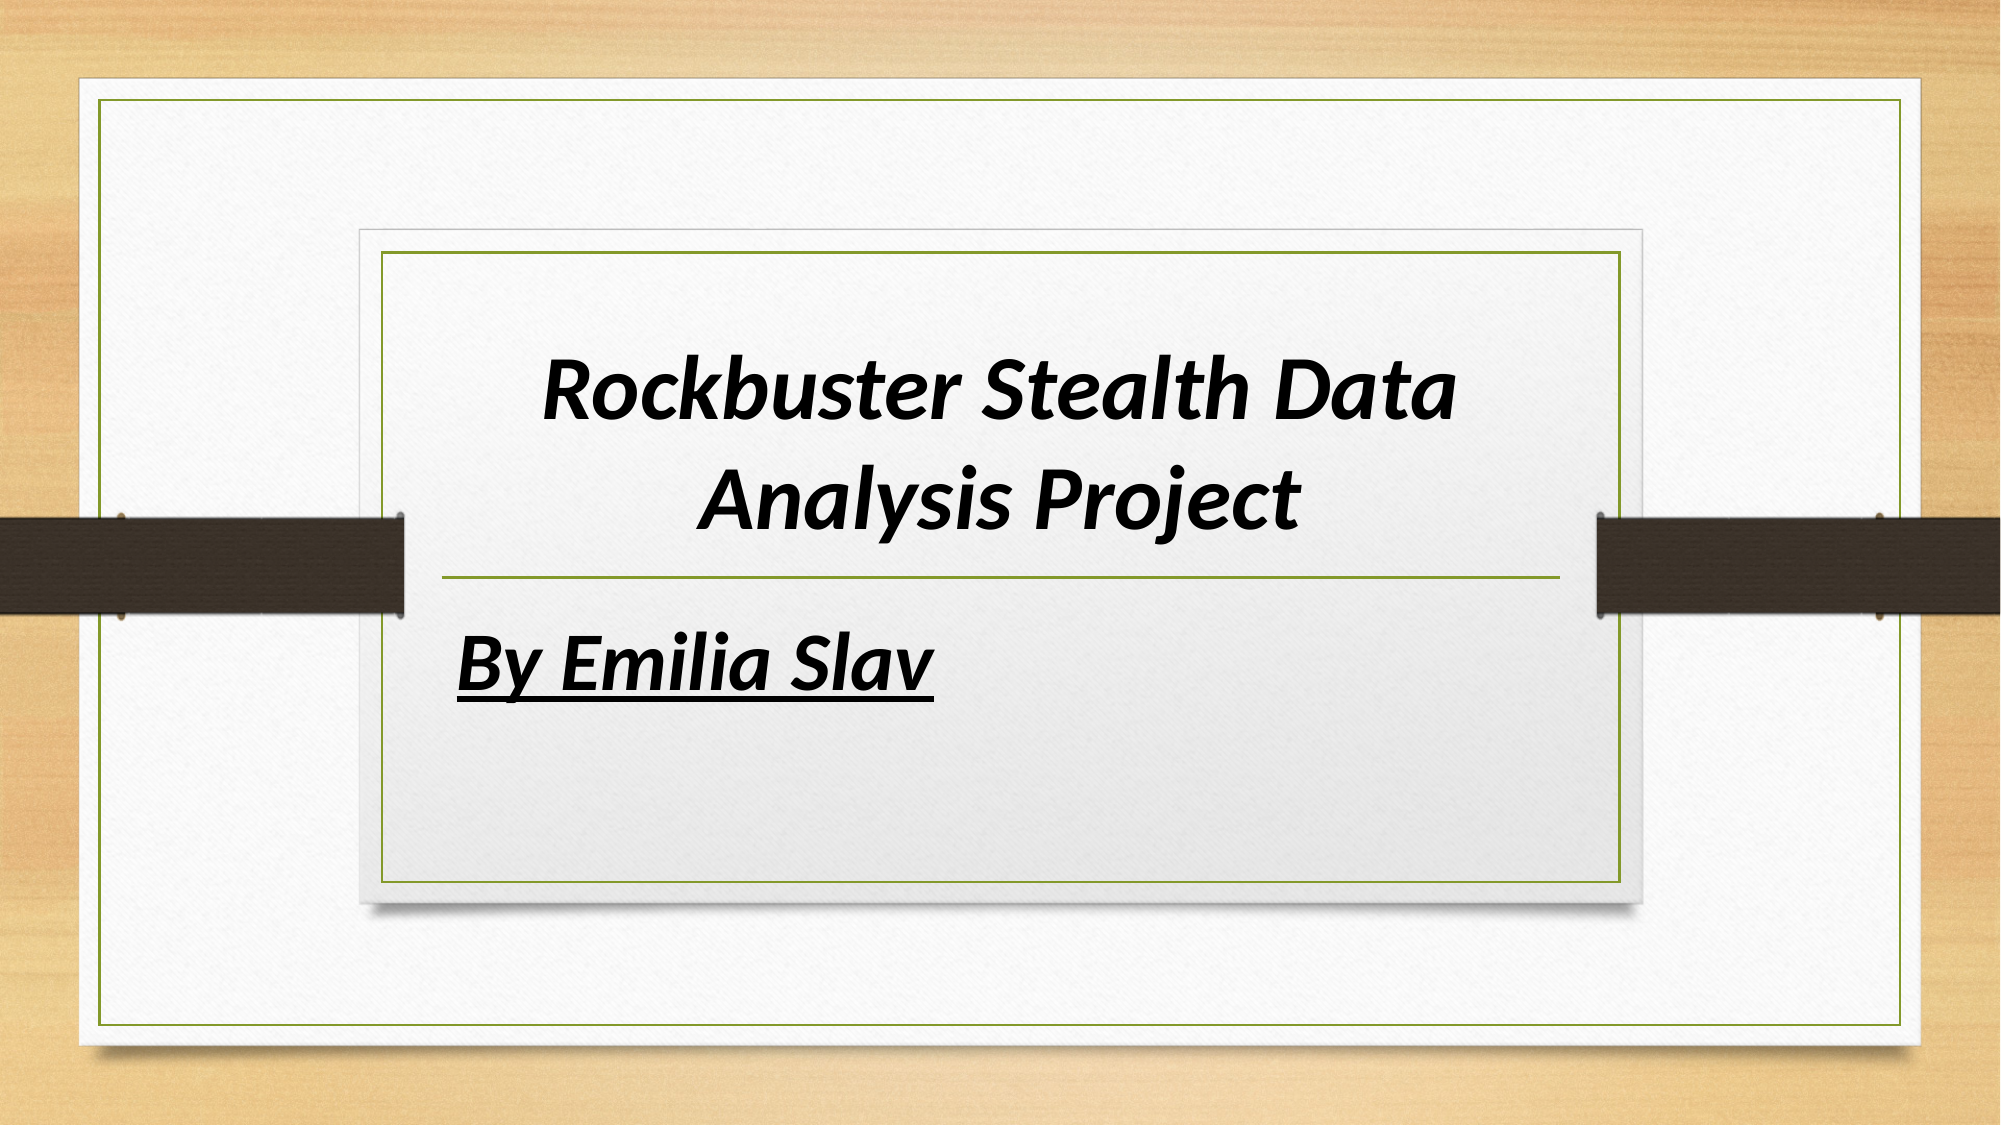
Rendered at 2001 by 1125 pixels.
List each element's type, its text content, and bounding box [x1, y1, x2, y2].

subtitle By Emilia Slav [441, 600, 1560, 817]
title Rockbuster Stealth Data Analysis Project [441, 306, 1560, 556]
